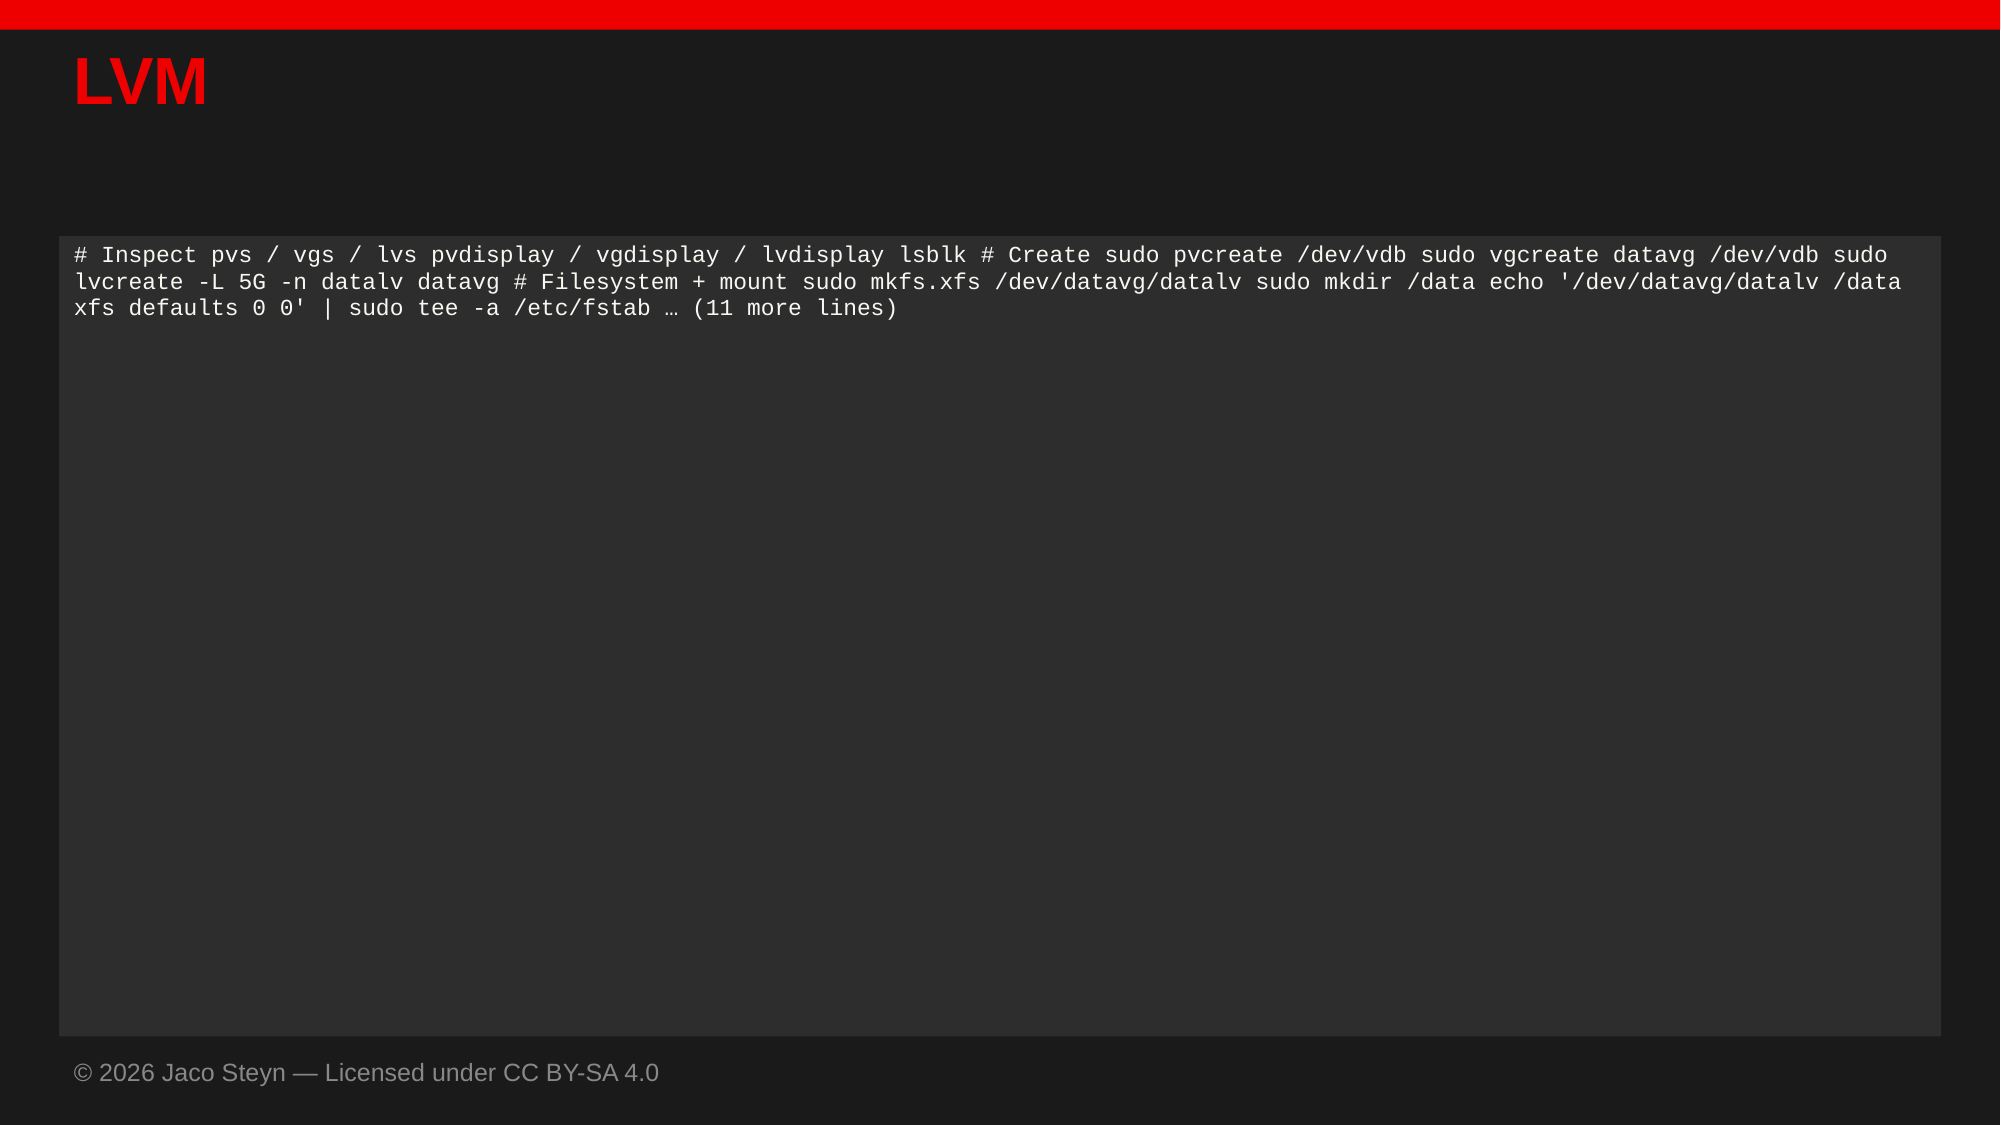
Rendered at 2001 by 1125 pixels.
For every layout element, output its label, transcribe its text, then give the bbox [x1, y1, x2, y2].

text_box # Inspect pvs / vgs / lvs pvdisplay / vgdisplay / lvdisplay lsblk # Create sudo pvcreate /dev/vdb sudo vgcreate datavg /dev/vdb sudo lvcreate -L 5G -n datalv datavg # Filesystem + mount sudo mkfs.xfs /dev/datavg/datalv sudo mkdir /data echo '/dev/datavg/datalv /data xfs defaults 0 0' | sudo tee -a /etc/fstab … (11 more lines) [59, 236, 1942, 1037]
text_box LVM [59, 36, 1942, 208]
text_box [0, 0, 2001, 30]
text_box © 2026 Jaco Steyn — Licensed under CC BY-SA 4.0 [59, 1051, 1942, 1093]
